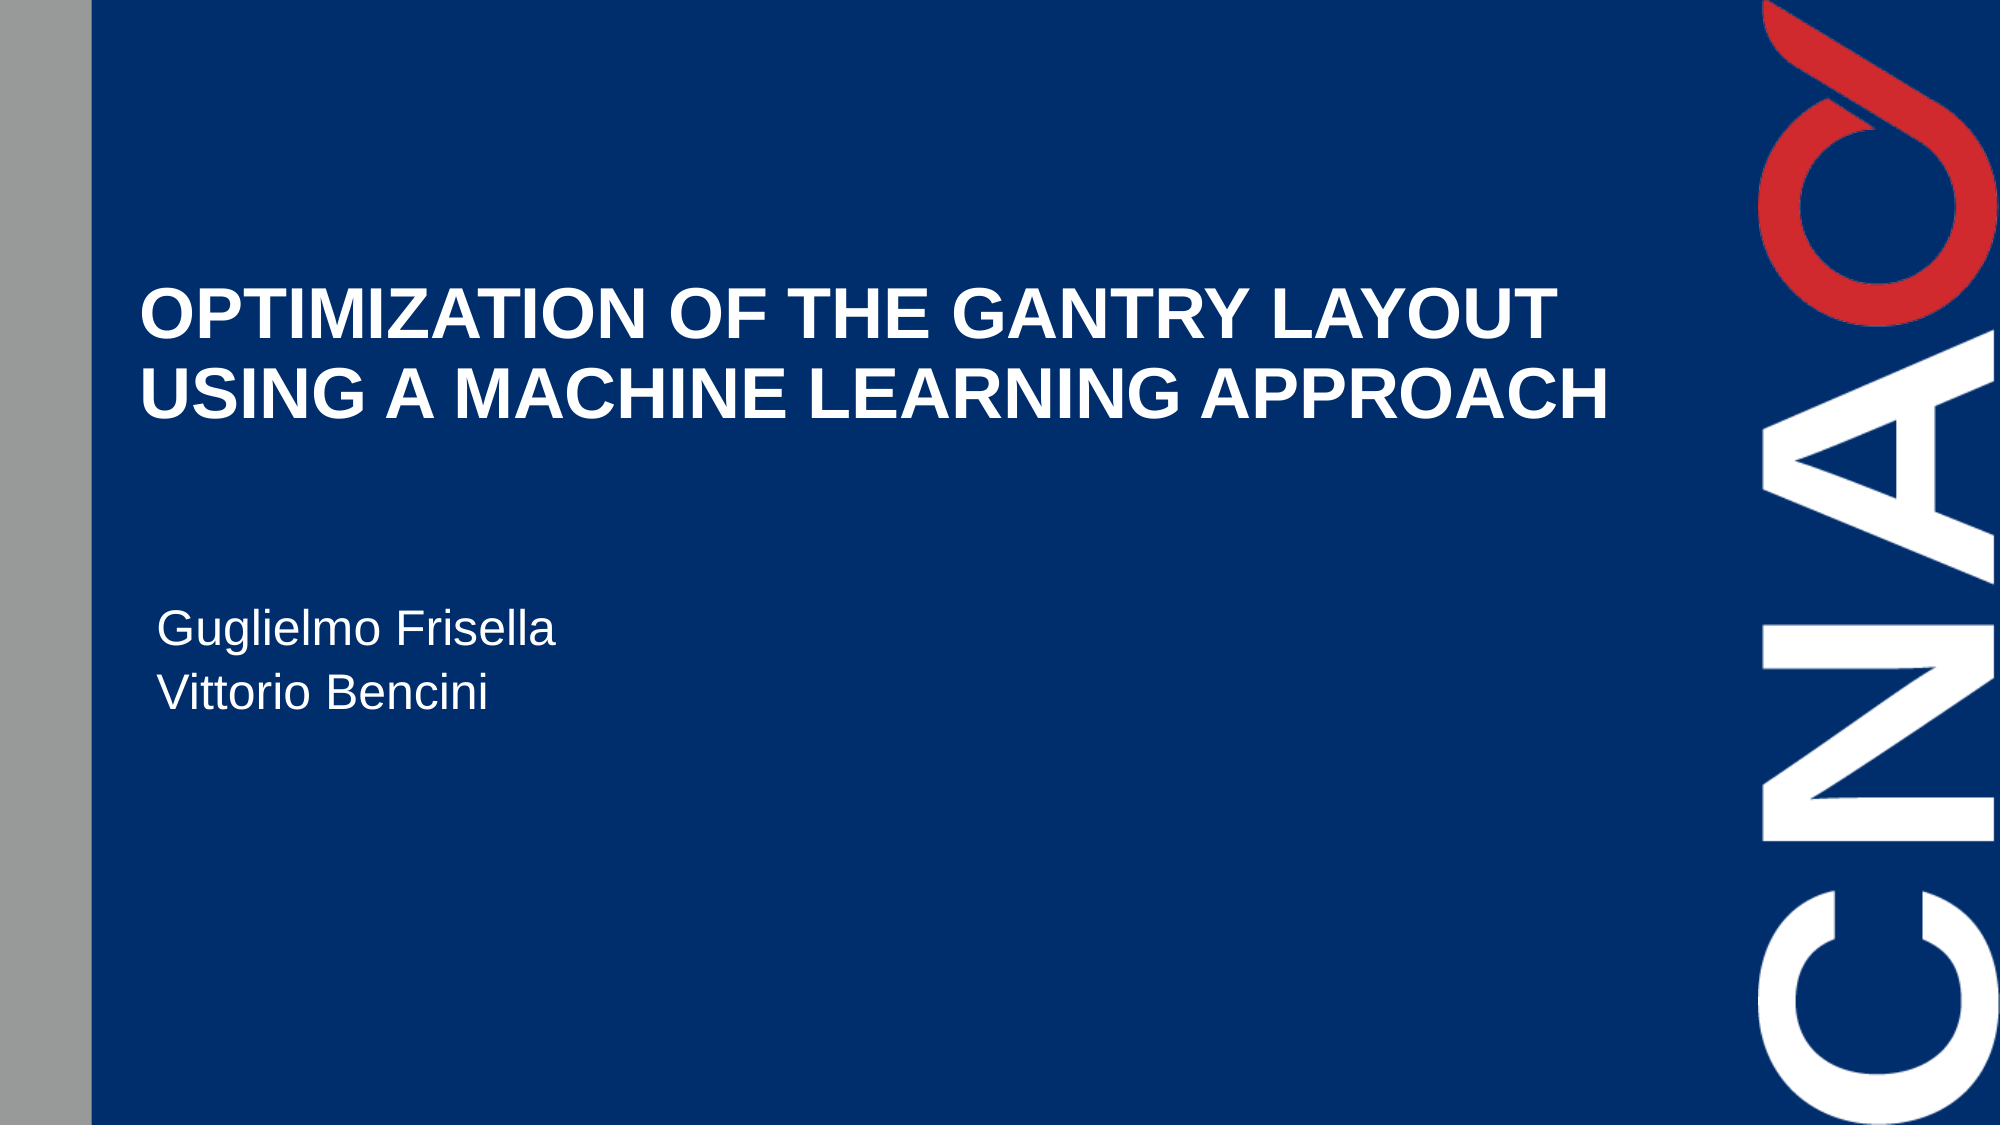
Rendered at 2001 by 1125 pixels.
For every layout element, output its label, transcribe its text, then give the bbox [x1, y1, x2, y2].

subtitle Guglielmo Frisella Vittorio Bencini [141, 592, 1067, 867]
picture [1758, 0, 2000, 1125]
title OPTIMIZATION OF THE GANTRY LAYOUT USING A MACHINE LEARNING APPROACH [124, 232, 1686, 474]
